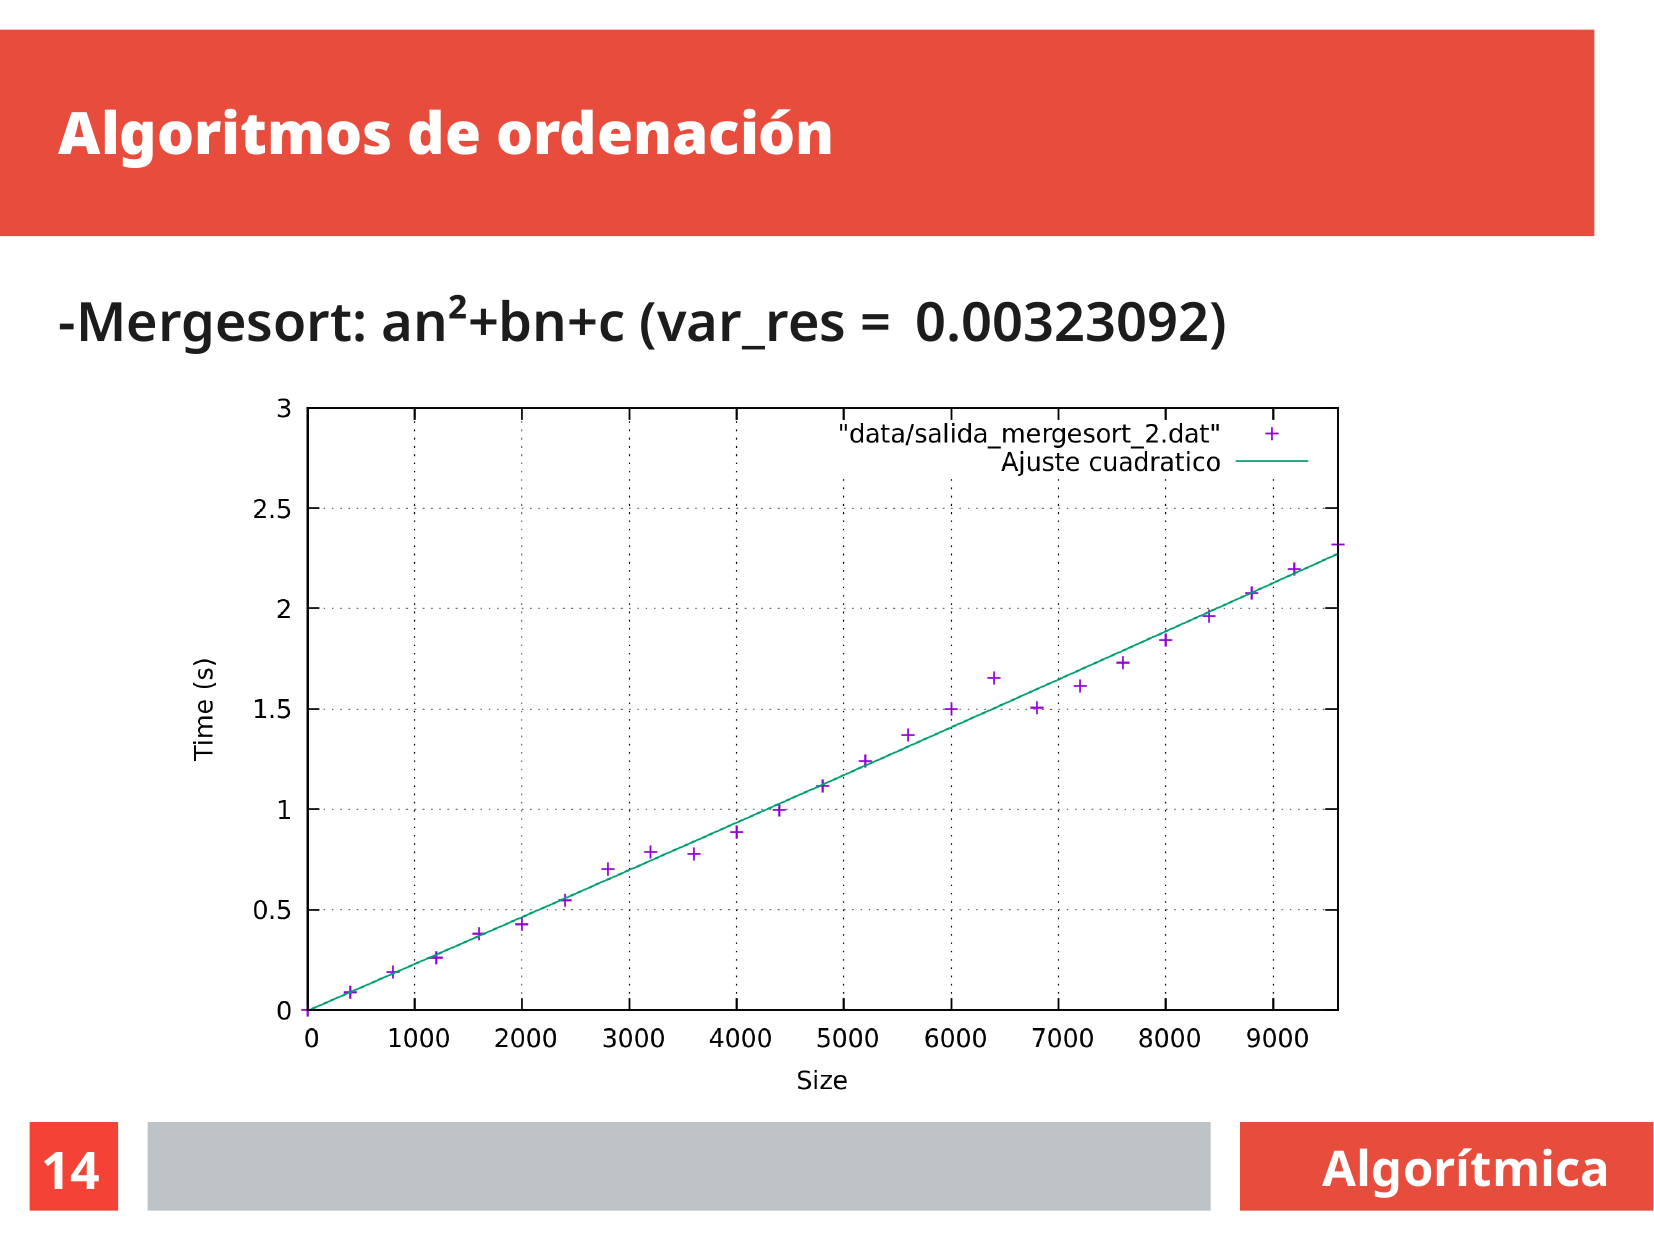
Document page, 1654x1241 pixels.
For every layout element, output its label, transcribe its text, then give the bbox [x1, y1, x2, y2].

list -Mergesort: an²+bn+c (var_res = 0.00323092) [59, 283, 1565, 367]
list 14 [41, 1133, 113, 1205]
list Algorítmica [1322, 1133, 1619, 1205]
picture [181, 377, 1523, 1099]
title Algoritmos de ordenación [59, 82, 1595, 172]
